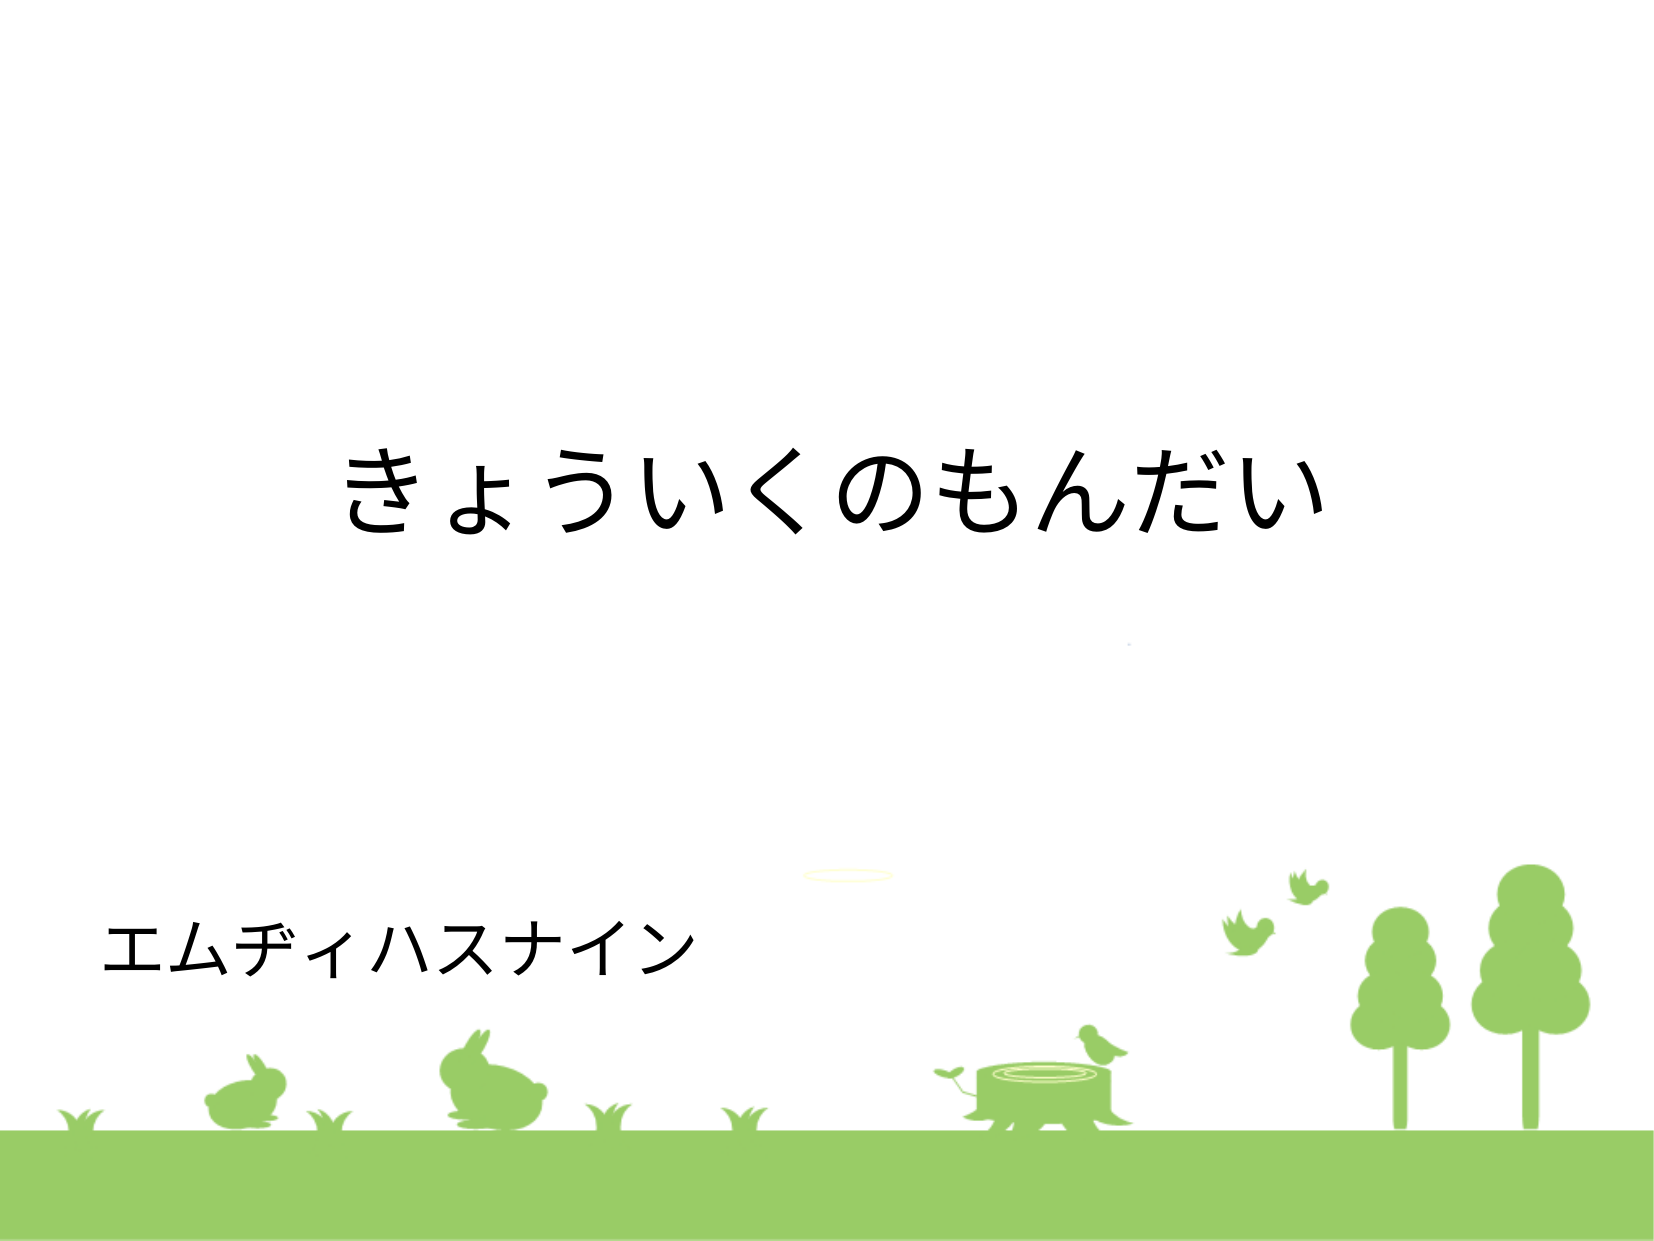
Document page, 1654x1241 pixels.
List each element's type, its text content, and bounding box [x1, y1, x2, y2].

subtitle エムヂィハスナイン [79, 865, 721, 1036]
picture [0, 0, 1654, 1241]
title きょういくのもんだい [86, 390, 1576, 598]
